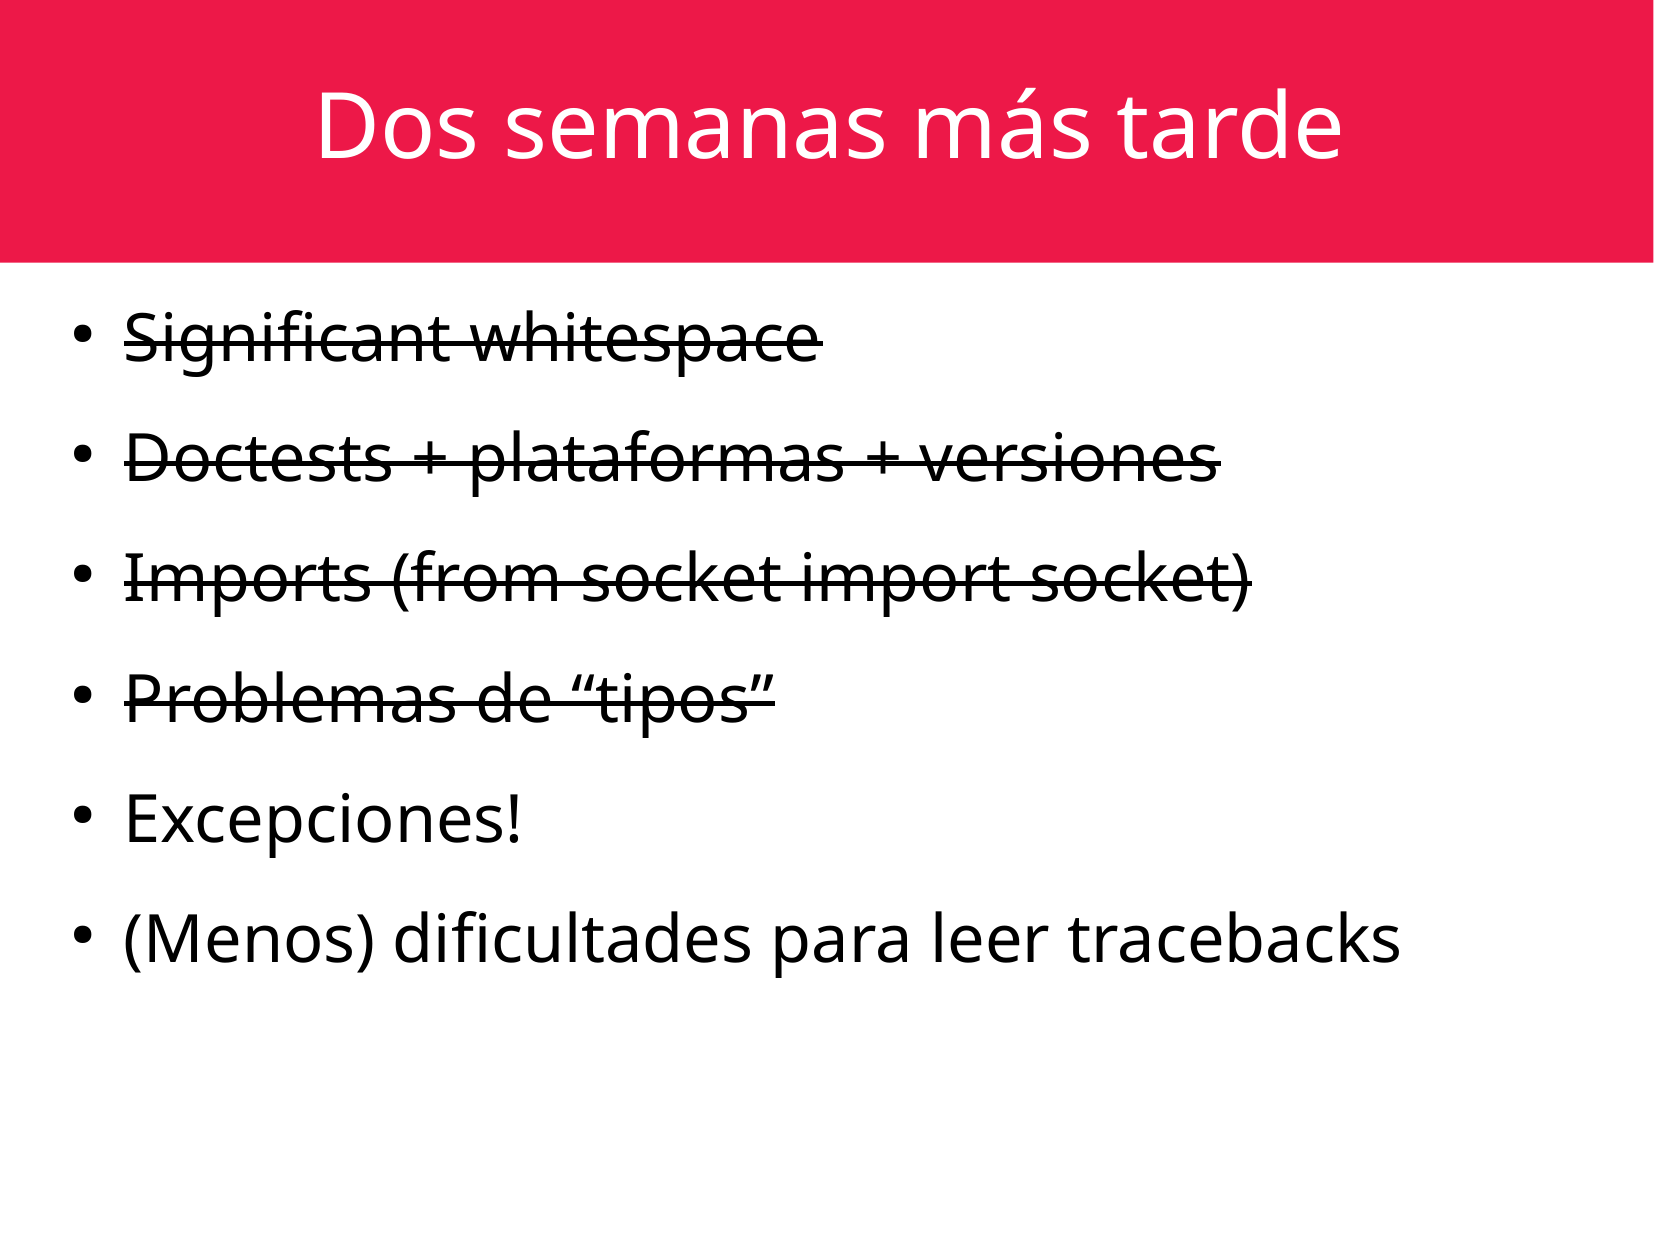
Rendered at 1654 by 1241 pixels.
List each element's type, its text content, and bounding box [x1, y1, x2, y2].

title Dos semanas más tarde [47, 27, 1613, 220]
list Significant whitespace Doctests + plataformas + versiones Imports (from socket import socket) Problemas de “tipos” Excepciones! (Menos) dificultades para leer tracebacks [53, 290, 1613, 1109]
